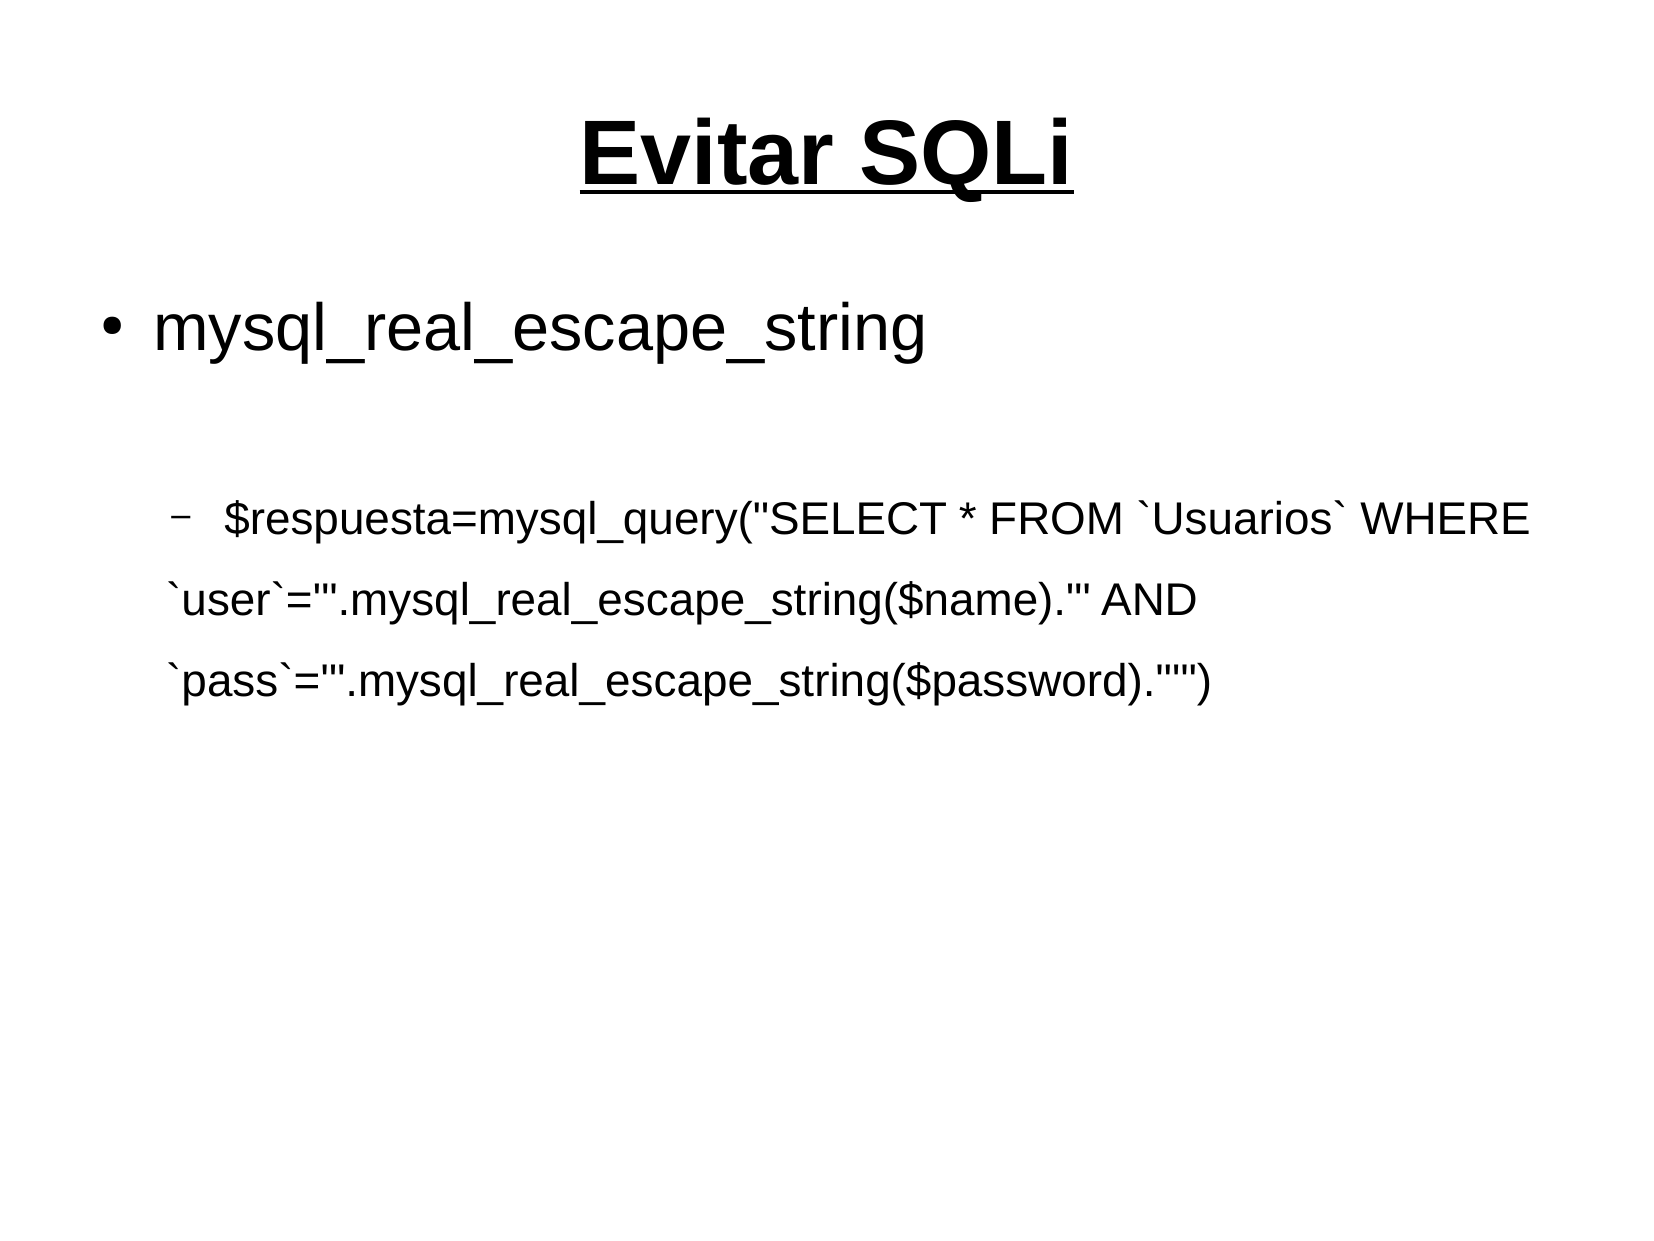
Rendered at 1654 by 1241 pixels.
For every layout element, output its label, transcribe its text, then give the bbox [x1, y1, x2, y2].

list mysql_real_escape_string $respuesta=mysql_query("SELECT * FROM `Usuarios` WHERE `user`='".mysql_real_escape_string($name)."' AND `pass`='".mysql_real_escape_string($password)."'") [82, 290, 1571, 1010]
title Evitar SQLi [82, 49, 1571, 257]
